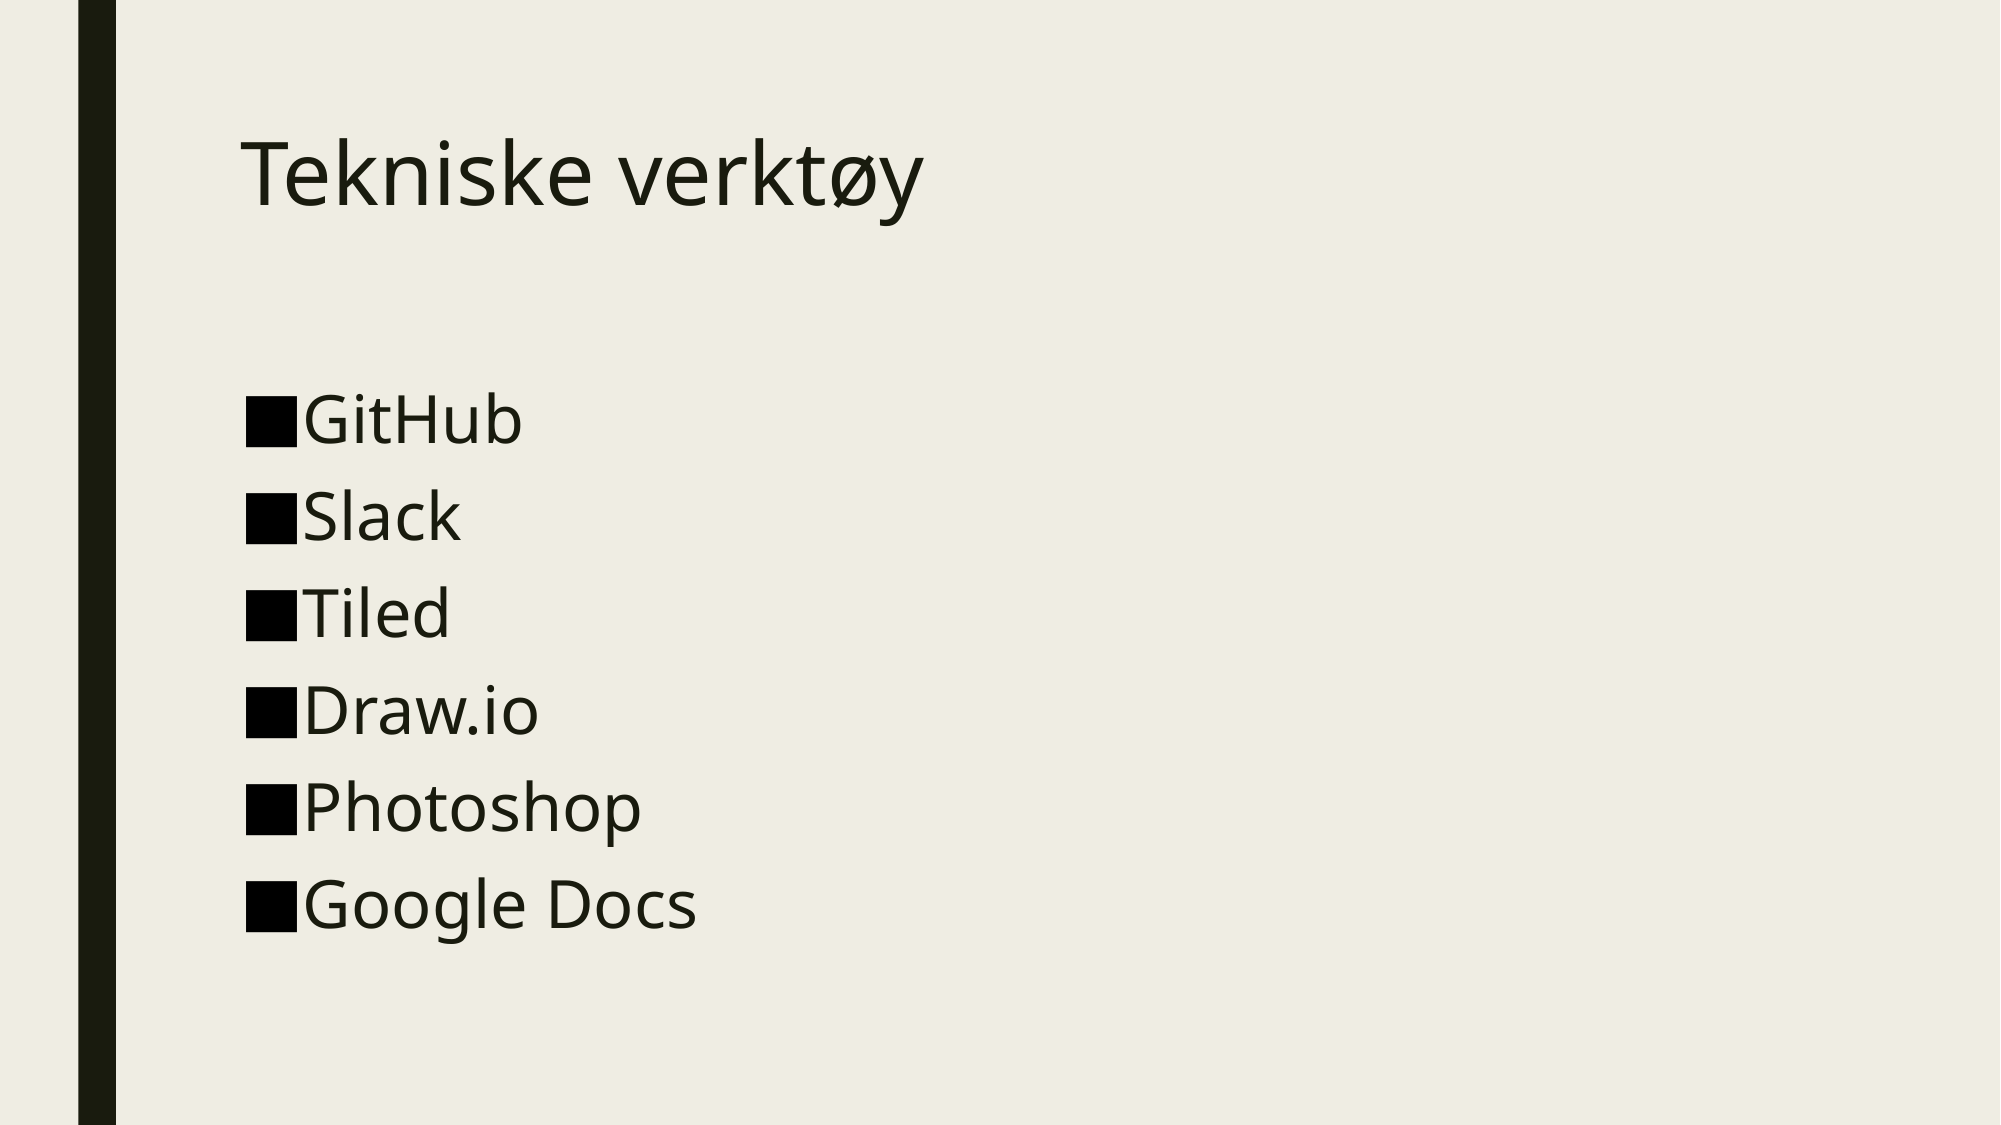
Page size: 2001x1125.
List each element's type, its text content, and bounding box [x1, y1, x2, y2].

title Tekniske verktøy [225, 112, 1801, 357]
list GitHub Slack Tiled Draw.io Photoshop Google Docs [225, 375, 1801, 963]
